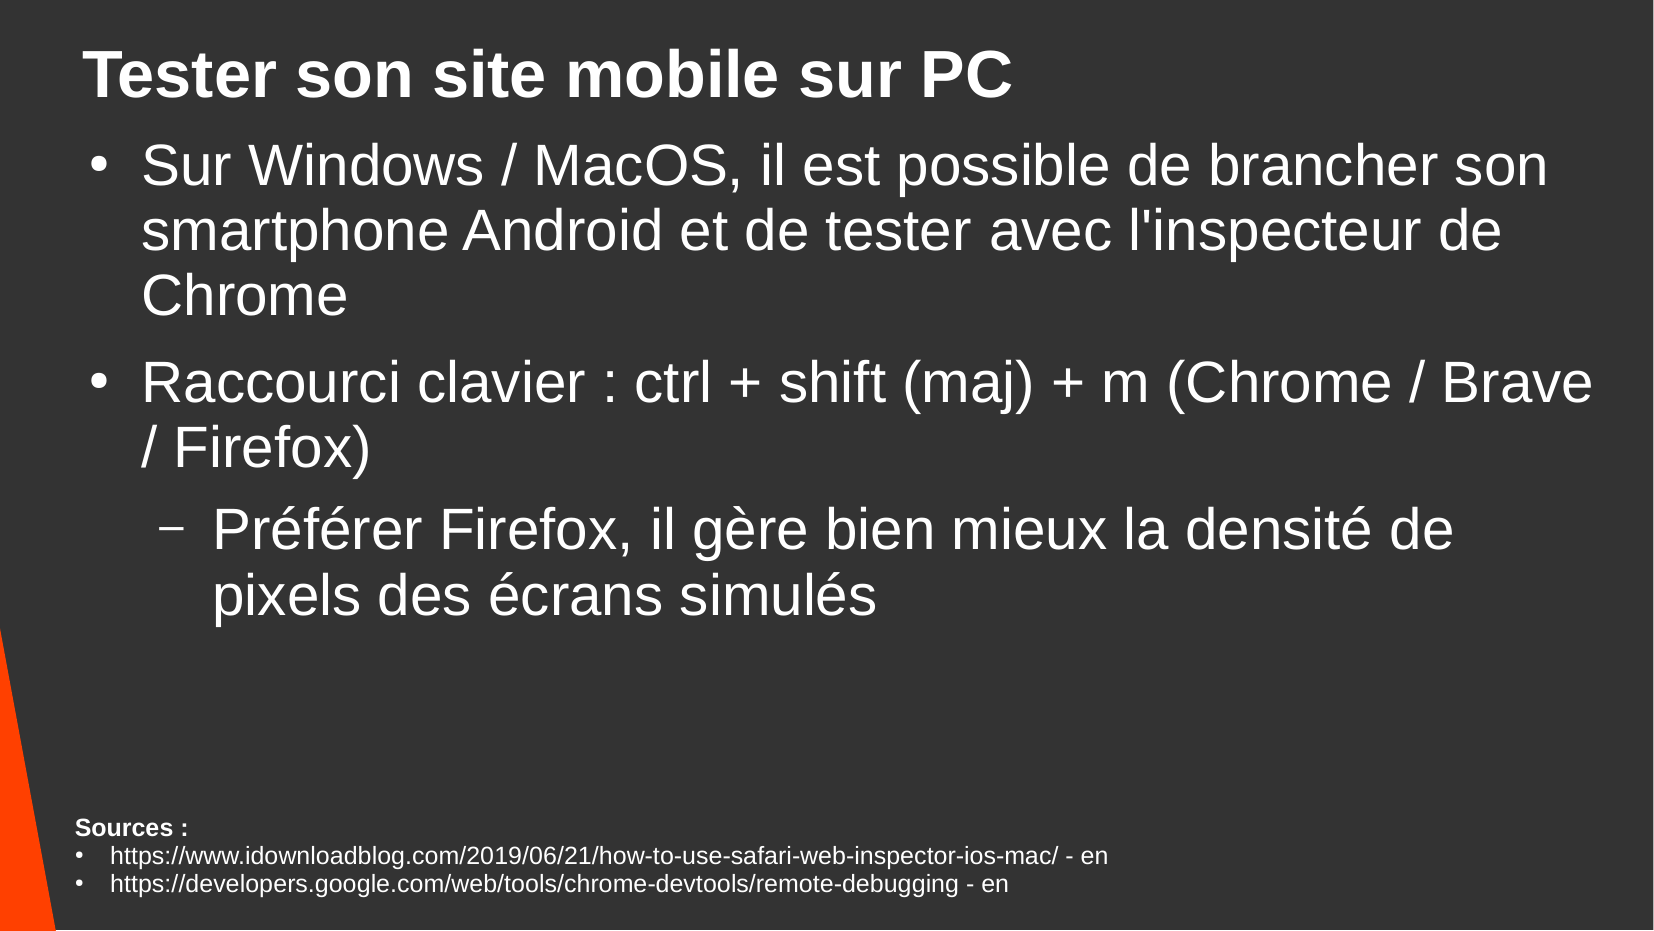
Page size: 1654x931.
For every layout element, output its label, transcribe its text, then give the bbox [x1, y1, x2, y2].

text_box Sources : https://www.idownloadblog.com/2019/06/21/how-to-use-safari-web-inspector-ios-mac/ - en https://developers.google.com/web/tools/chrome-devtools/remote-debugging - en [60, 806, 1654, 905]
list Sur Windows / MacOS, il est possible de brancher son smartphone Android et de tester avec l'inspecteur de Chrome Raccourci clavier : ctrl + shift (maj) + m (Chrome / Brave / Firefox) Préférer Firefox, il gère bien mieux la densité de pixels des écrans simulés [70, 132, 1605, 718]
title Tester son site mobile sur PC [82, 37, 1571, 112]
text_box [0, 628, 56, 931]
